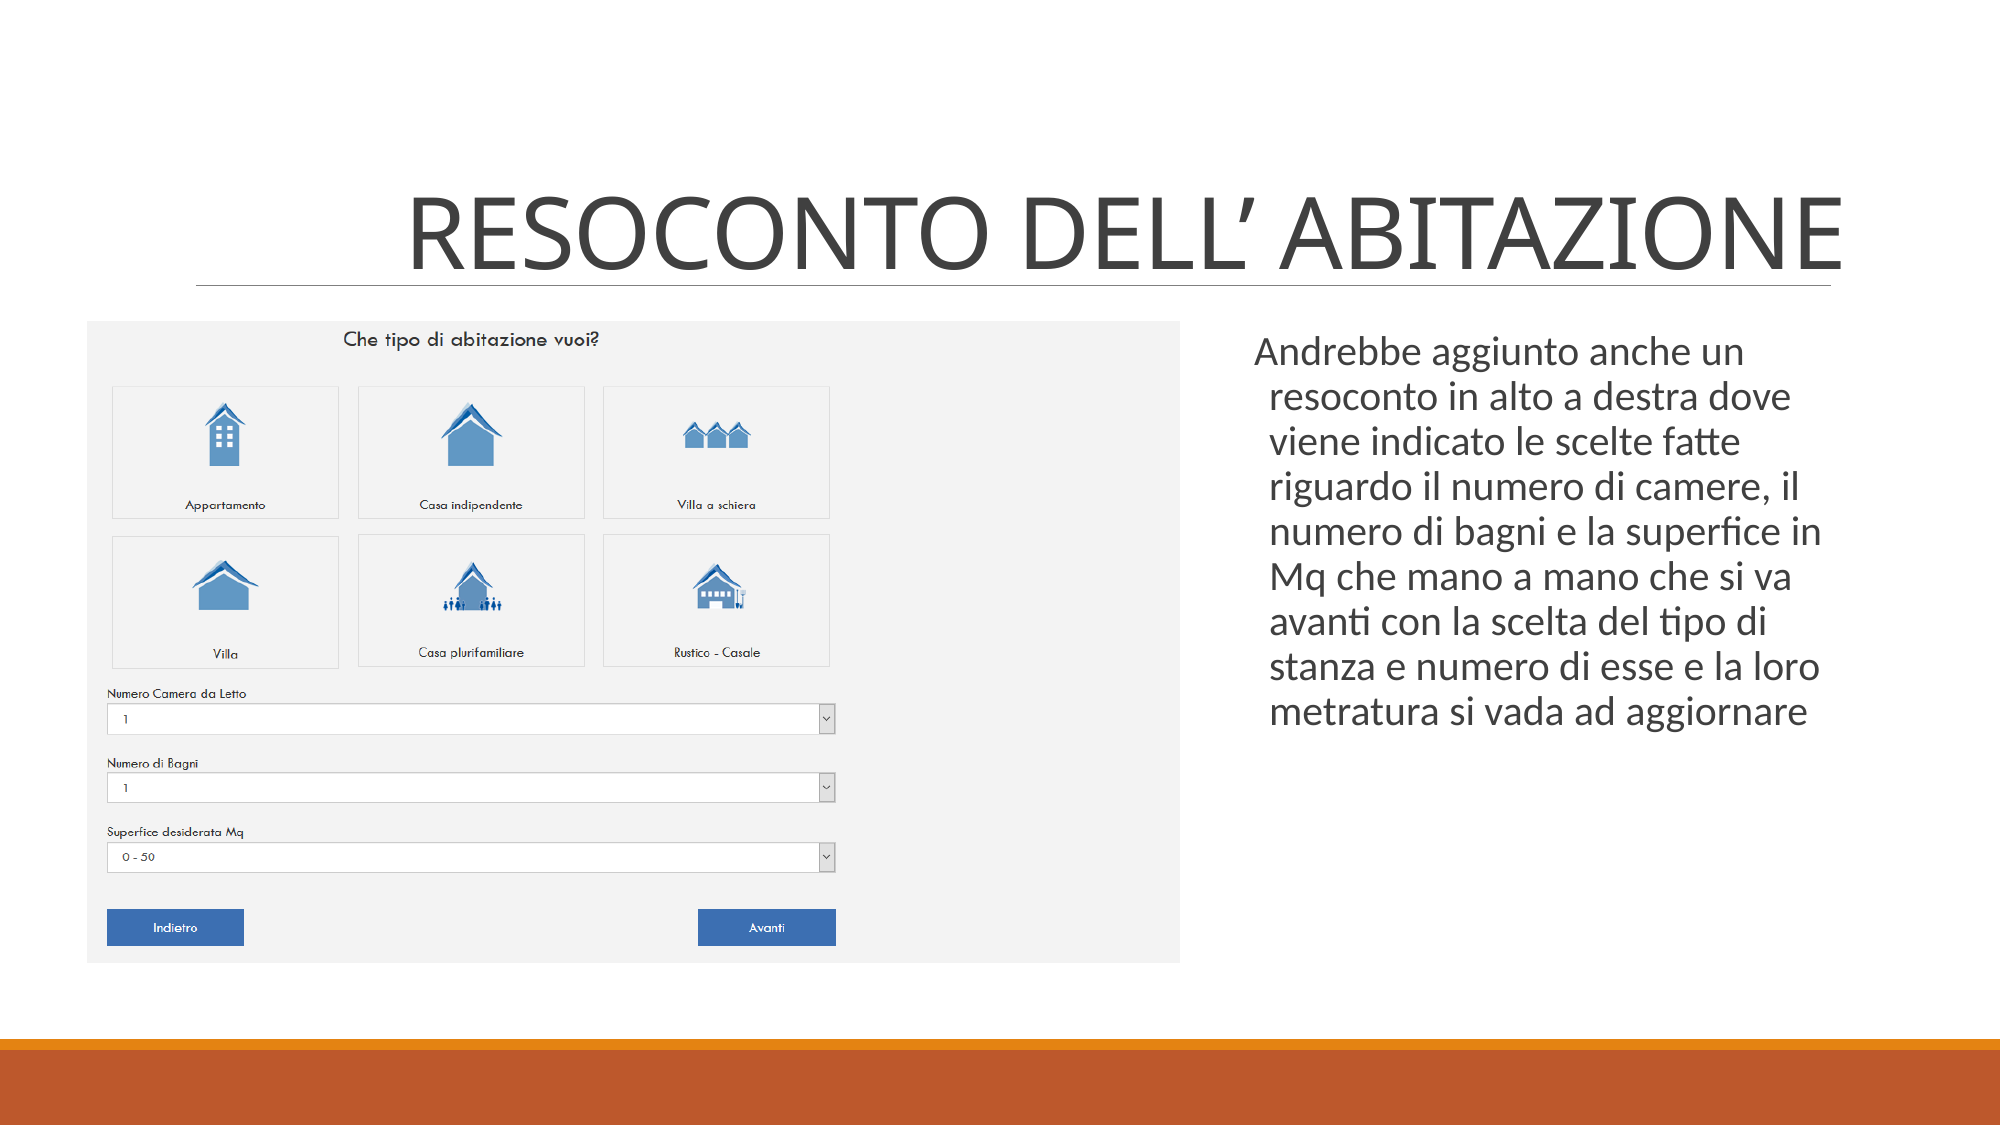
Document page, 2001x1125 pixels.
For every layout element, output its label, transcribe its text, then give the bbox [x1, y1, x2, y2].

text_box RESOCONTO DELL’ ABITAZIONE [390, 162, 1862, 297]
list Andrebbe aggiunto anche un resoconto in alto a destra dove viene indicato le scelte fatte riguardo il numero di camere, il numero di bagni e la superfice in Mq che mano a mano che si va avanti con la scelta del tipo di stanza e numero di esse e la loro metratura si vada ad aggiornare [1239, 321, 1831, 963]
picture [87, 321, 1180, 963]
